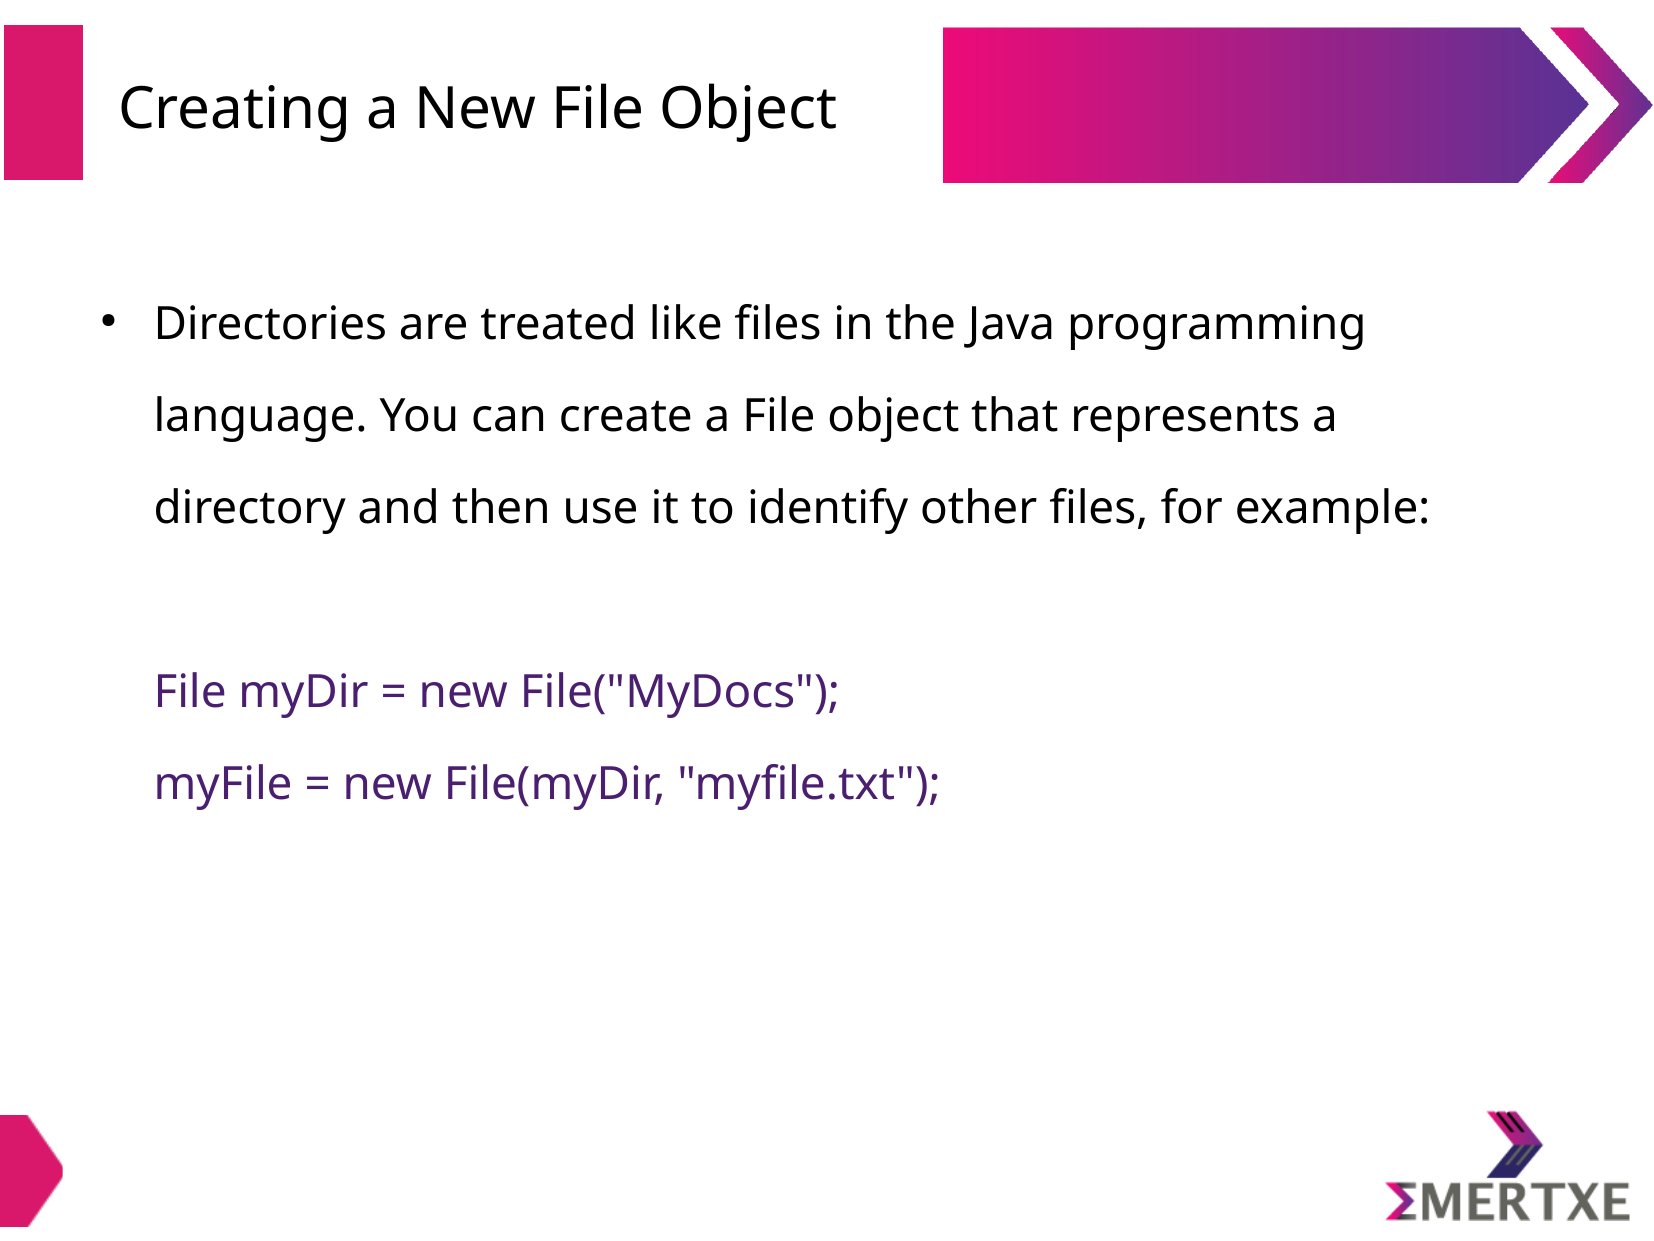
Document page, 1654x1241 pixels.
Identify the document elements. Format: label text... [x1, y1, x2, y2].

list Directories are treated like files in the Java programming language. You can create a File object that represents a directory and then use it to identify other files, for example: File myDir = new File("MyDocs"); myFile = new File(myDir, "myfile.txt"); [82, 290, 1571, 1010]
title Creating a New File Object [82, 2, 1571, 210]
picture [1385, 1107, 1631, 1221]
picture [1571, 27, 1653, 183]
